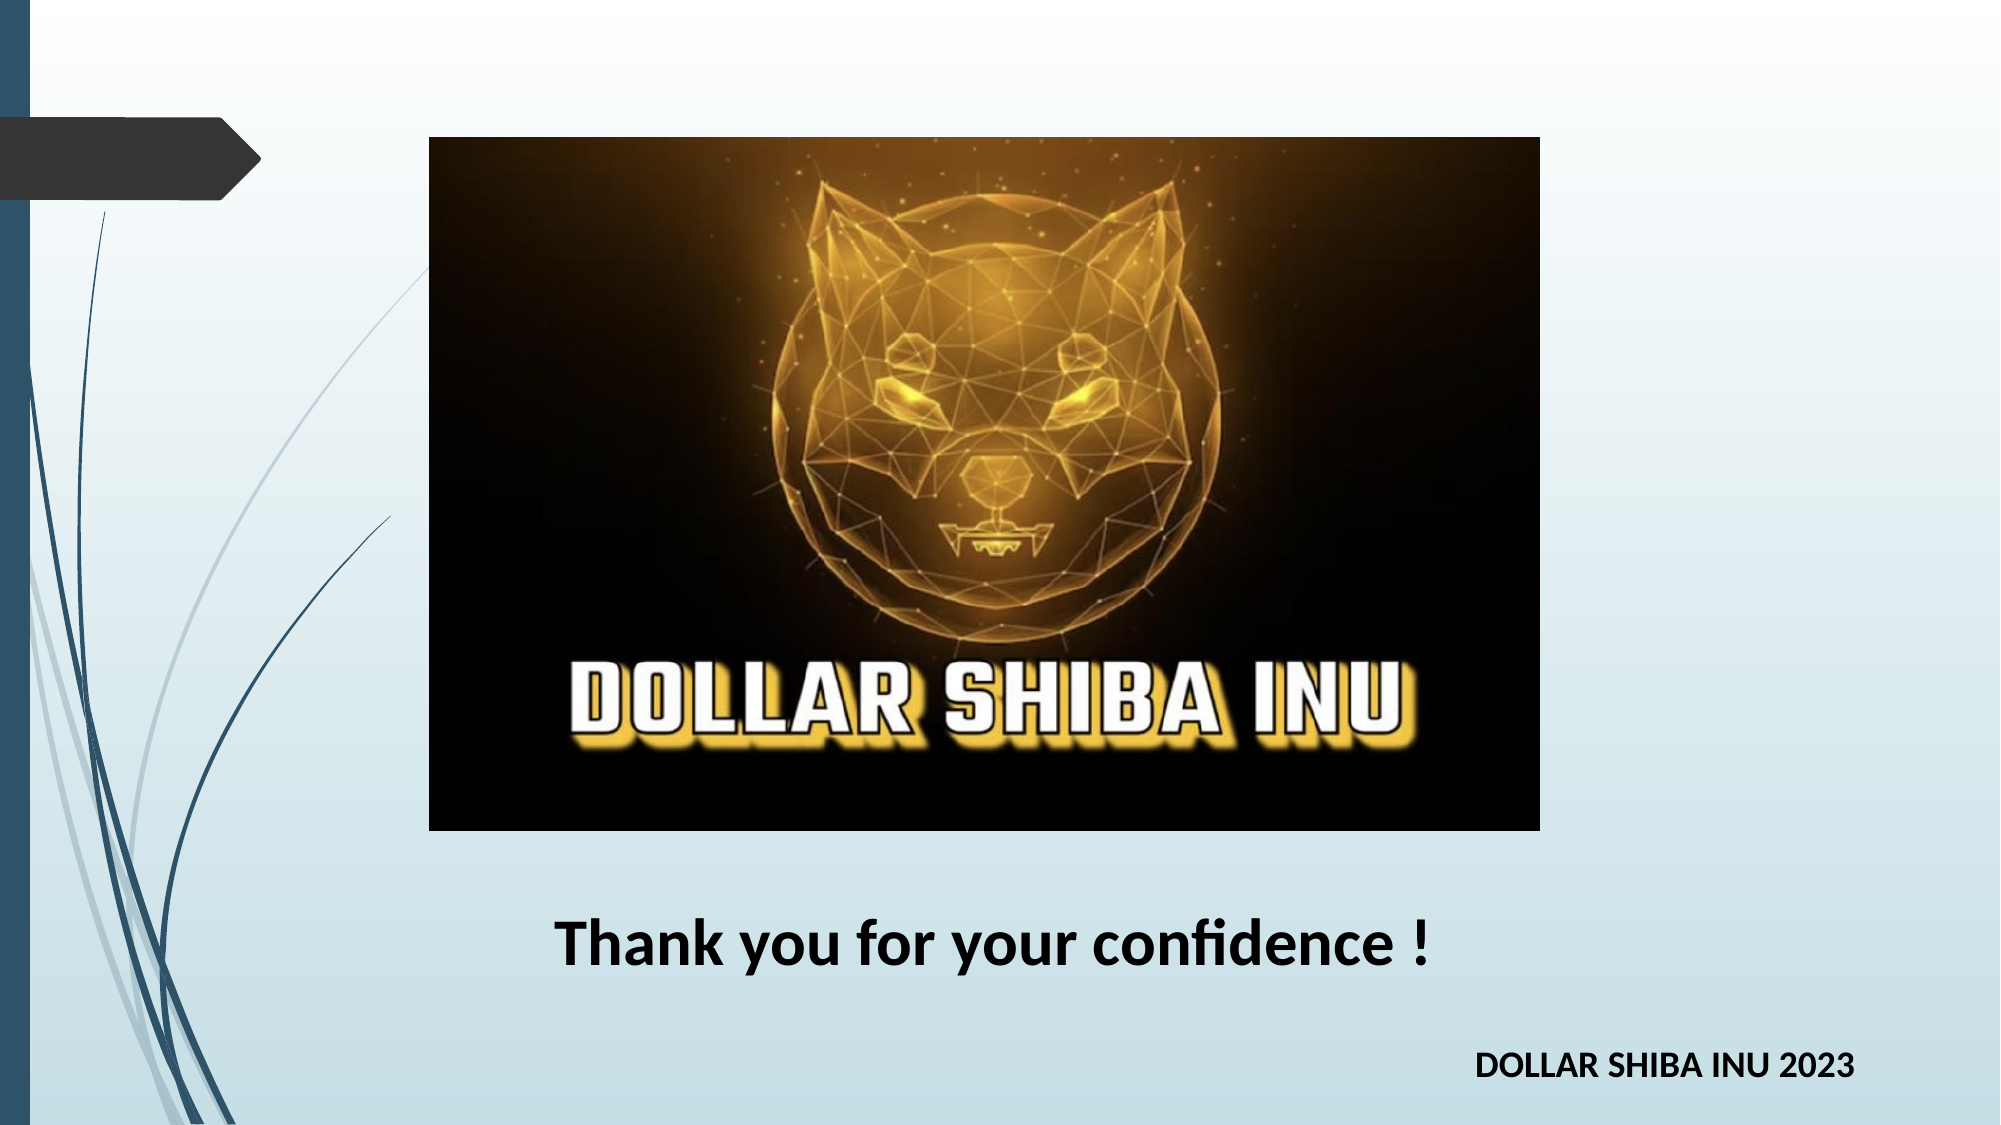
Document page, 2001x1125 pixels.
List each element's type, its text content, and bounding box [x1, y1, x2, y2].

text_box DOLLAR SHIBA INU 2023 [1460, 1032, 1884, 1094]
picture [429, 137, 1540, 831]
text_box Thank you for your confidence ! [539, 891, 1461, 988]
